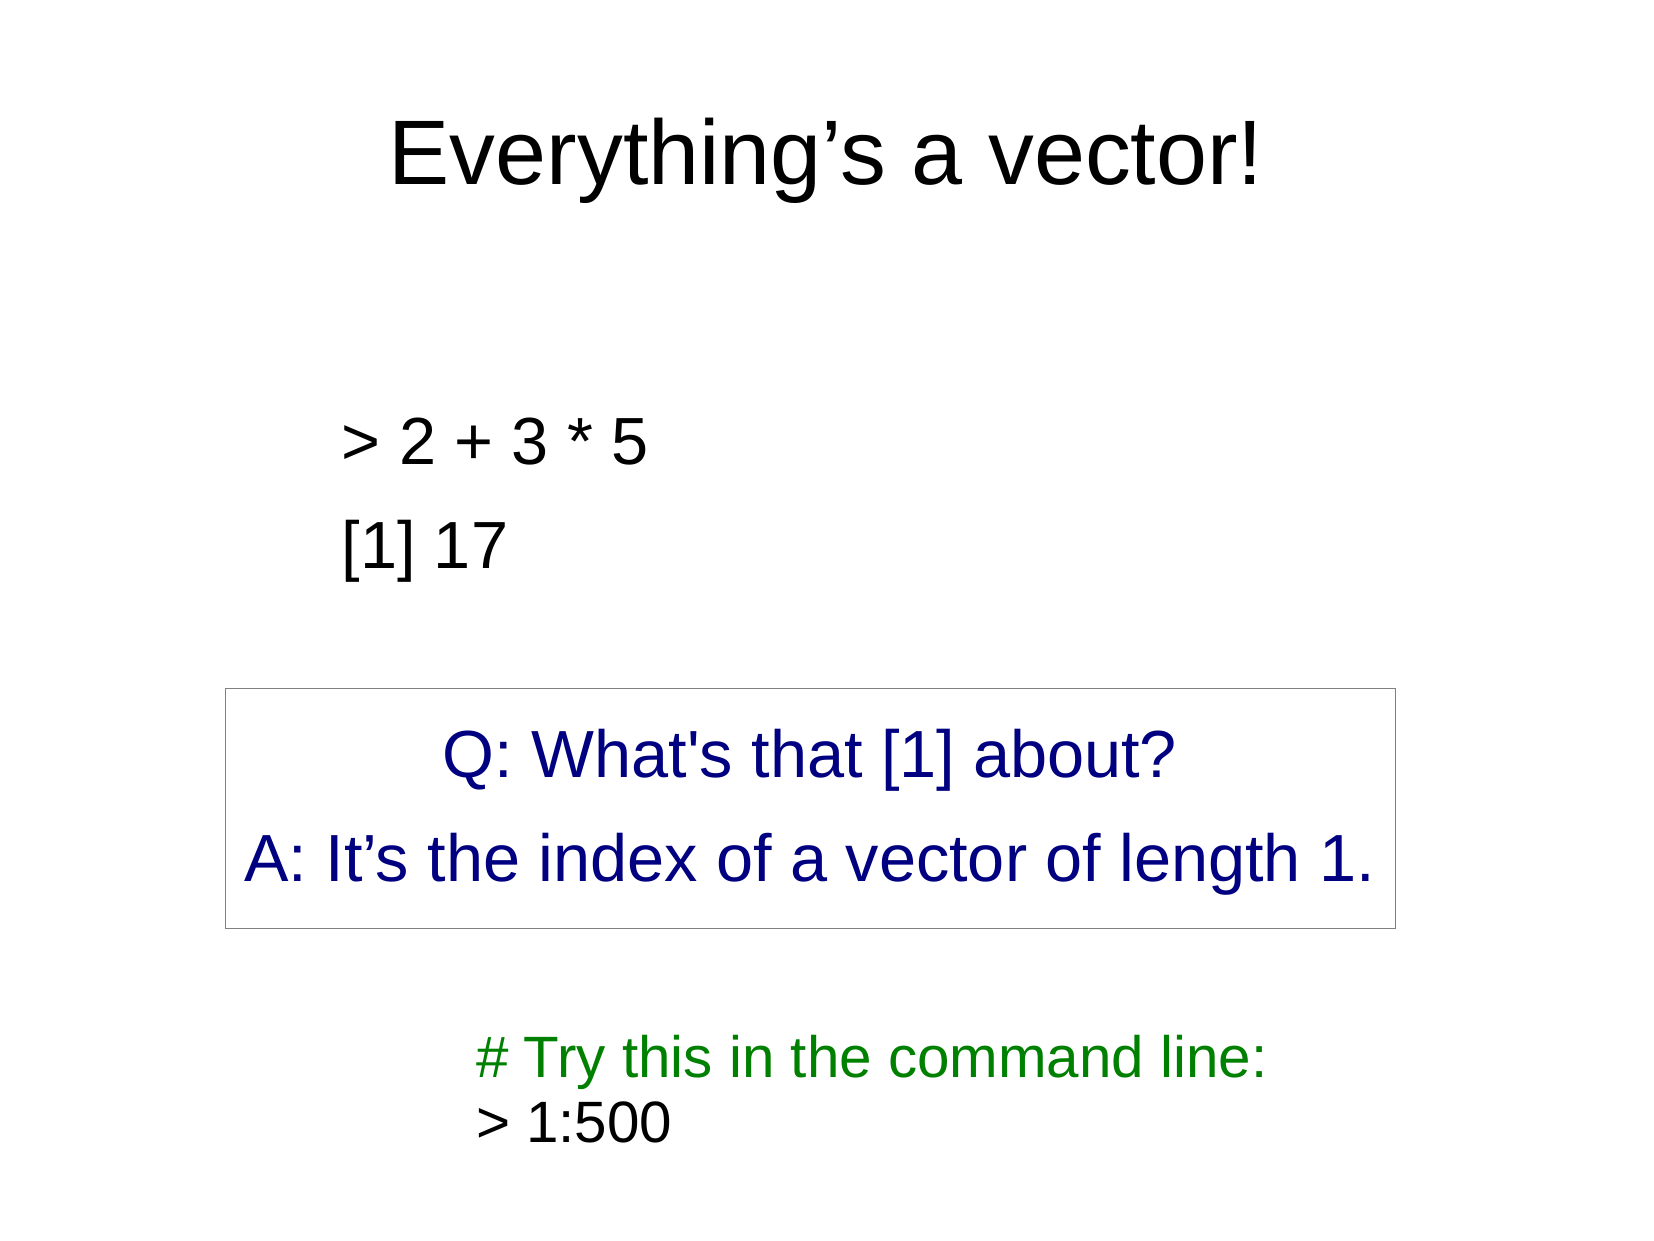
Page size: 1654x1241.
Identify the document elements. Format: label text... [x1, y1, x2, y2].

list > 2 + 3 * 5 [1] 17 Q: What's that [1] about? A: It’s the index of a vector of length 1. [82, 290, 1538, 1010]
title Everything’s a vector! [82, 49, 1571, 257]
text_box # Try this in the command line: > 1:500 [461, 1017, 1284, 1163]
